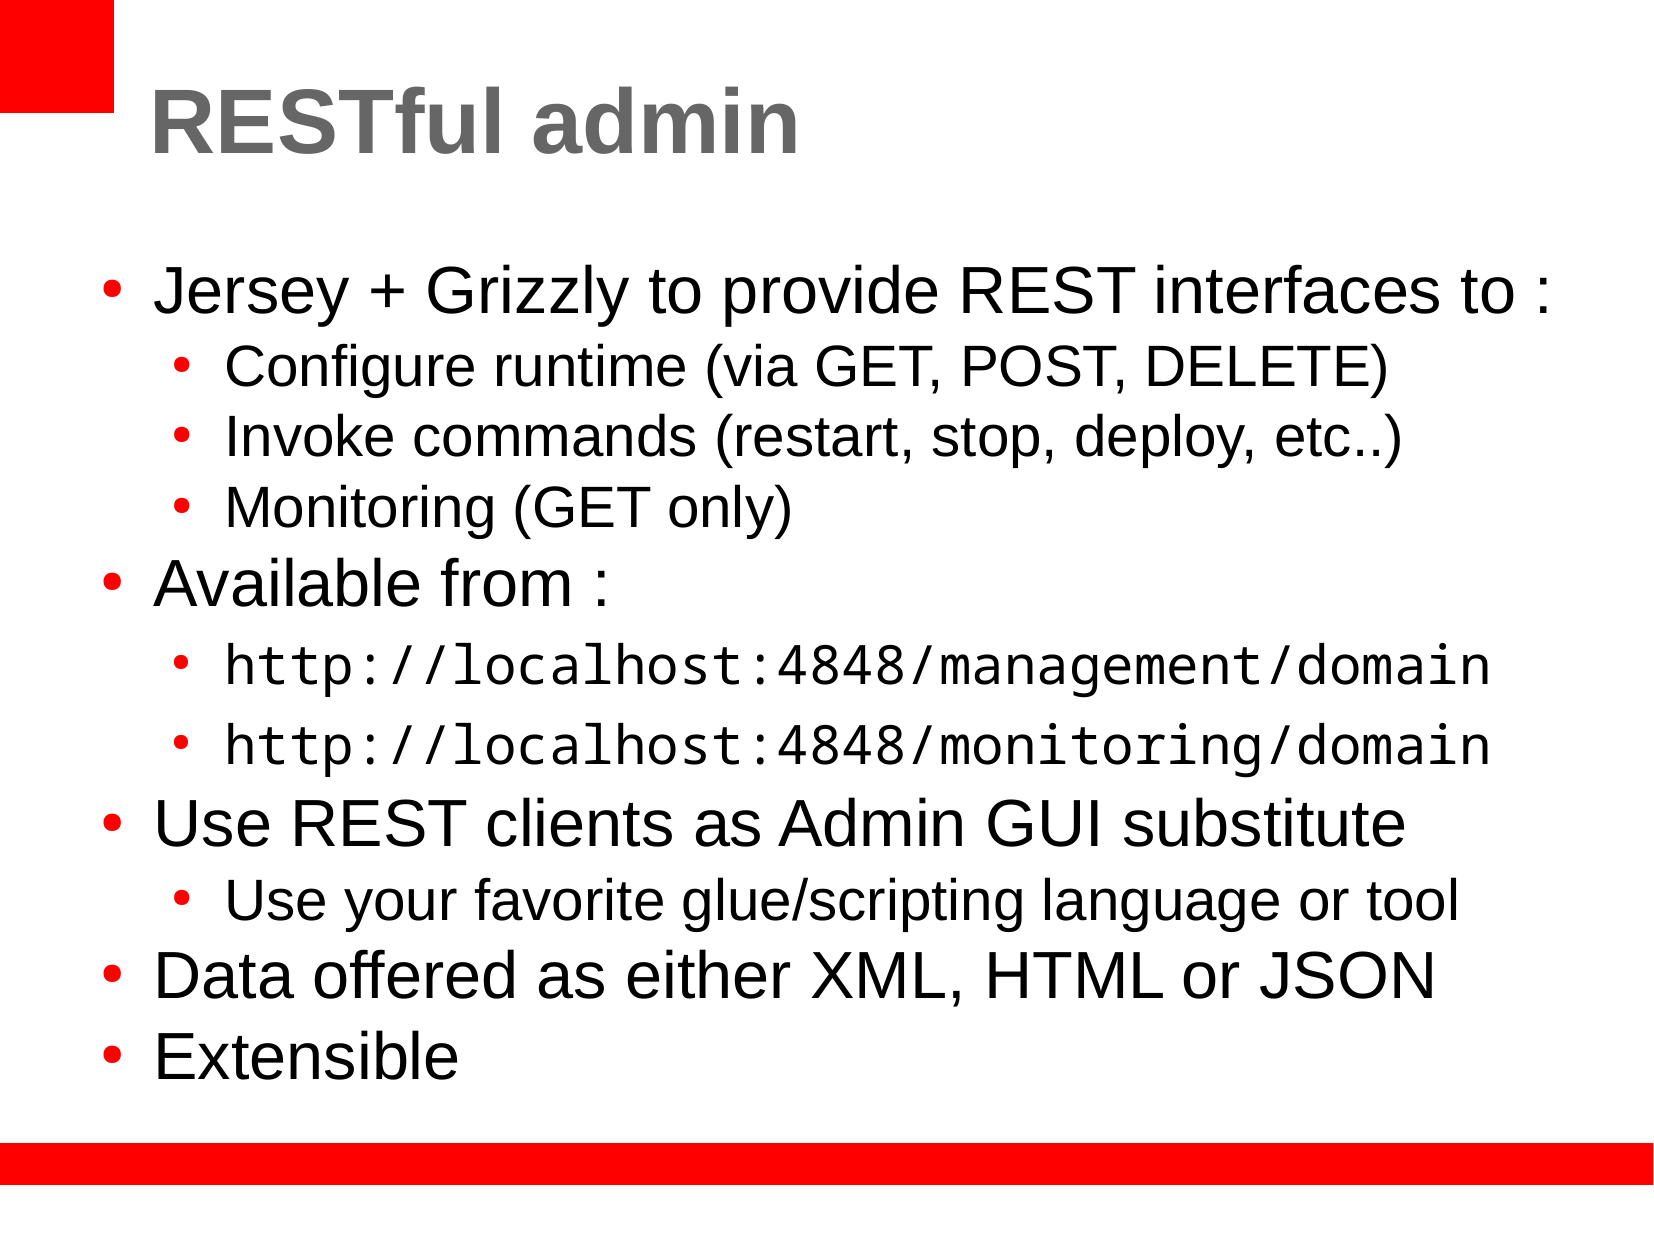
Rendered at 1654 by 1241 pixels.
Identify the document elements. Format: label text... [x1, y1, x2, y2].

title RESTful admin [149, 31, 1595, 212]
list Jersey + Grizzly to provide REST interfaces to : Configure runtime (via GET, POST, DELETE) Invoke commands (restart, stop, deploy, etc..) Monitoring (GET only) Available from : http://localhost:4848/management/domain http://localhost:4848/monitoring/domain Use REST clients as Admin GUI substitute Use your favorite glue/scripting language or tool Data offered as either XML, HTML or JSON Extensible [82, 252, 1571, 1109]
picture [0, 0, 114, 113]
picture [0, 1143, 1654, 1185]
